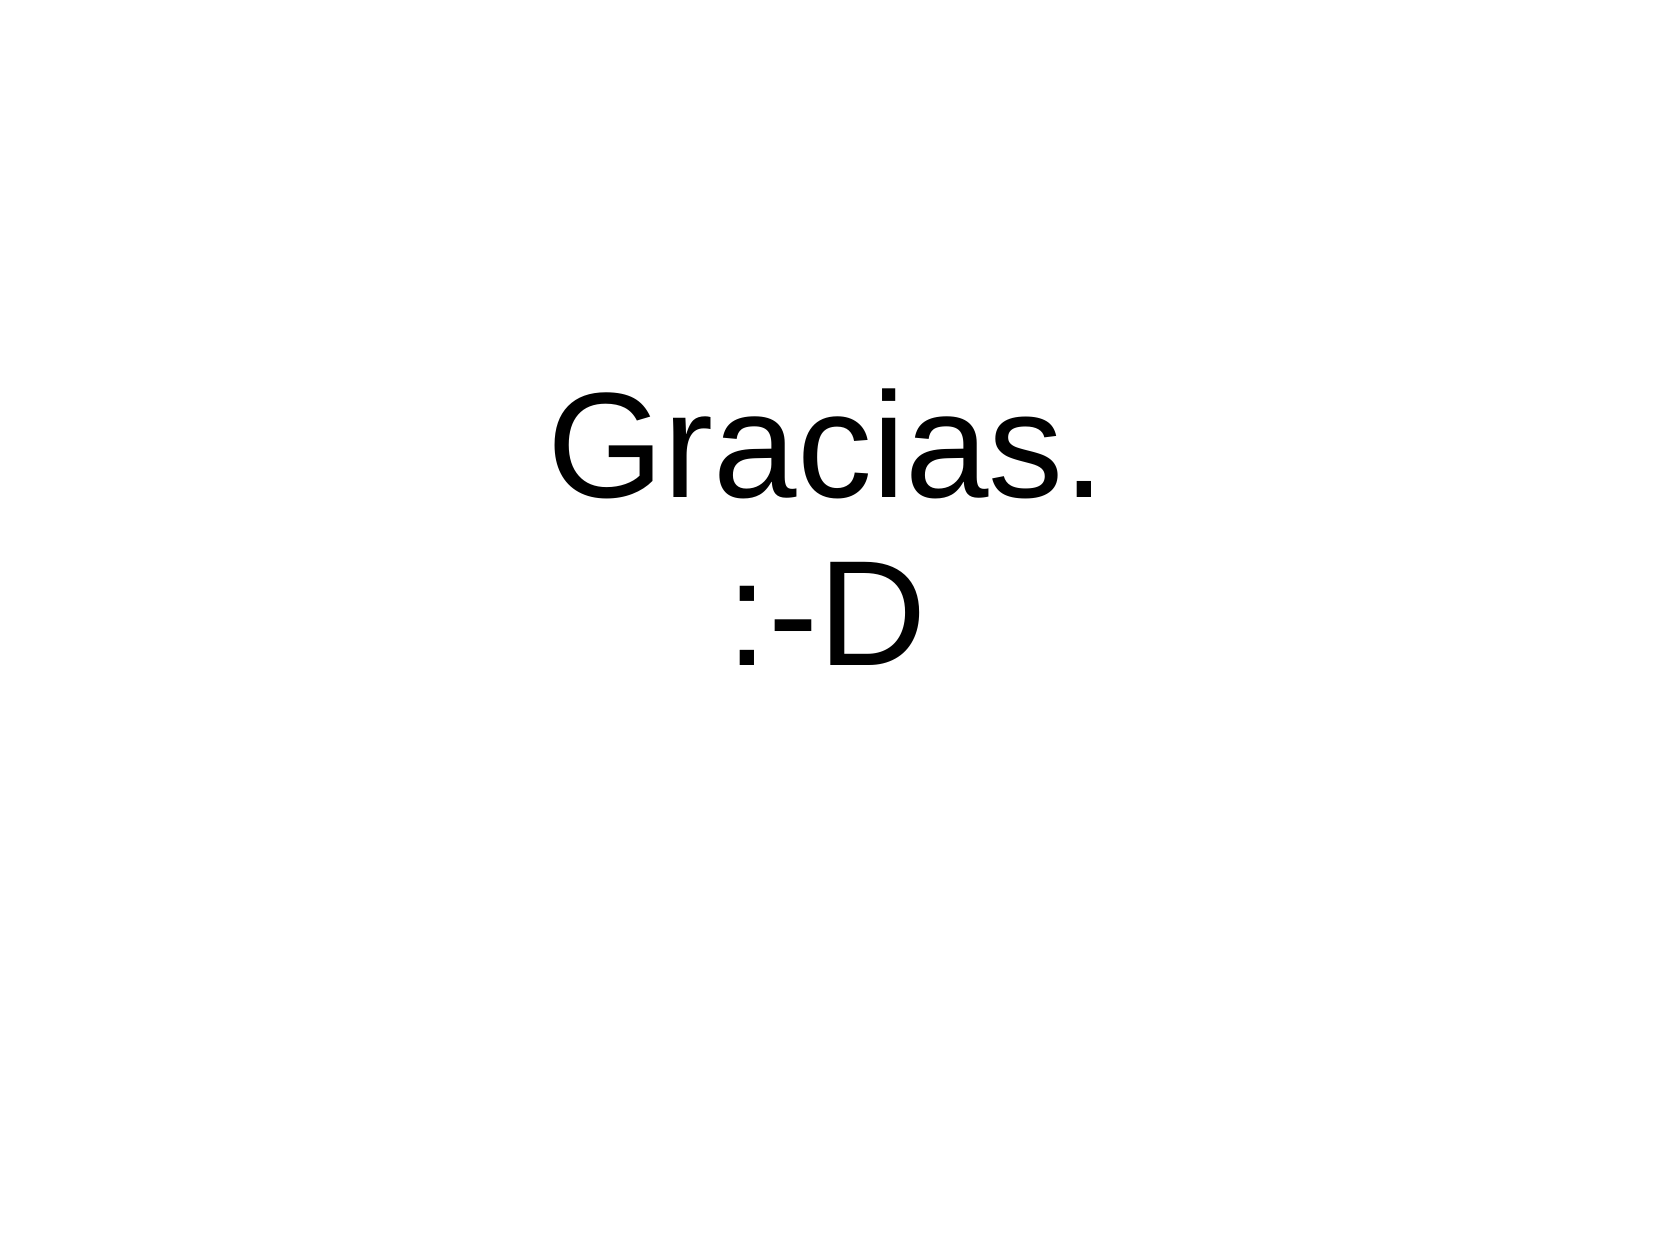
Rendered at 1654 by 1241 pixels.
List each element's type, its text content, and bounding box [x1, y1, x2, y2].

subtitle Gracias. :-D [82, 49, 1571, 1010]
